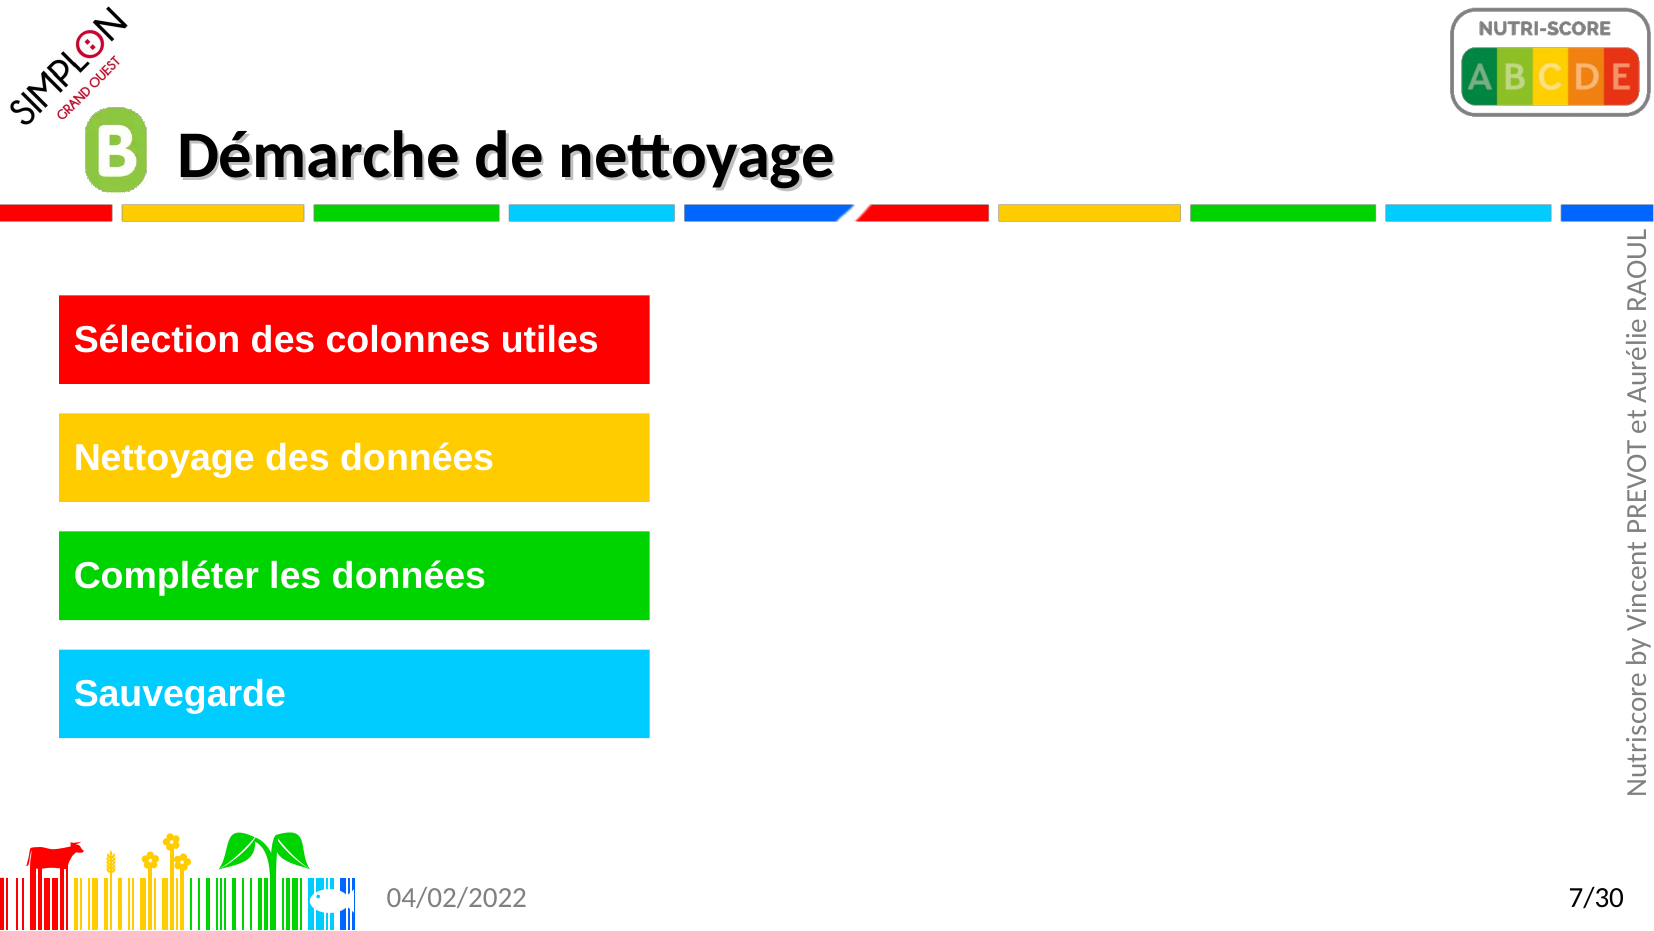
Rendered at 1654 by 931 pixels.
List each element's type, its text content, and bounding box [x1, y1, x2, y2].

picture [84, 106, 148, 195]
picture [1448, 4, 1654, 119]
text_box Compléter les données [59, 531, 650, 621]
picture [2, 2, 147, 147]
text_box Sauvegarde [59, 649, 650, 739]
picture [0, 826, 355, 930]
text_box Nettoyage des données [59, 413, 650, 502]
text_box Sélection des colonnes utiles [59, 295, 650, 384]
picture [0, 200, 1654, 225]
title Démarche de nettoyage [177, 108, 1571, 213]
